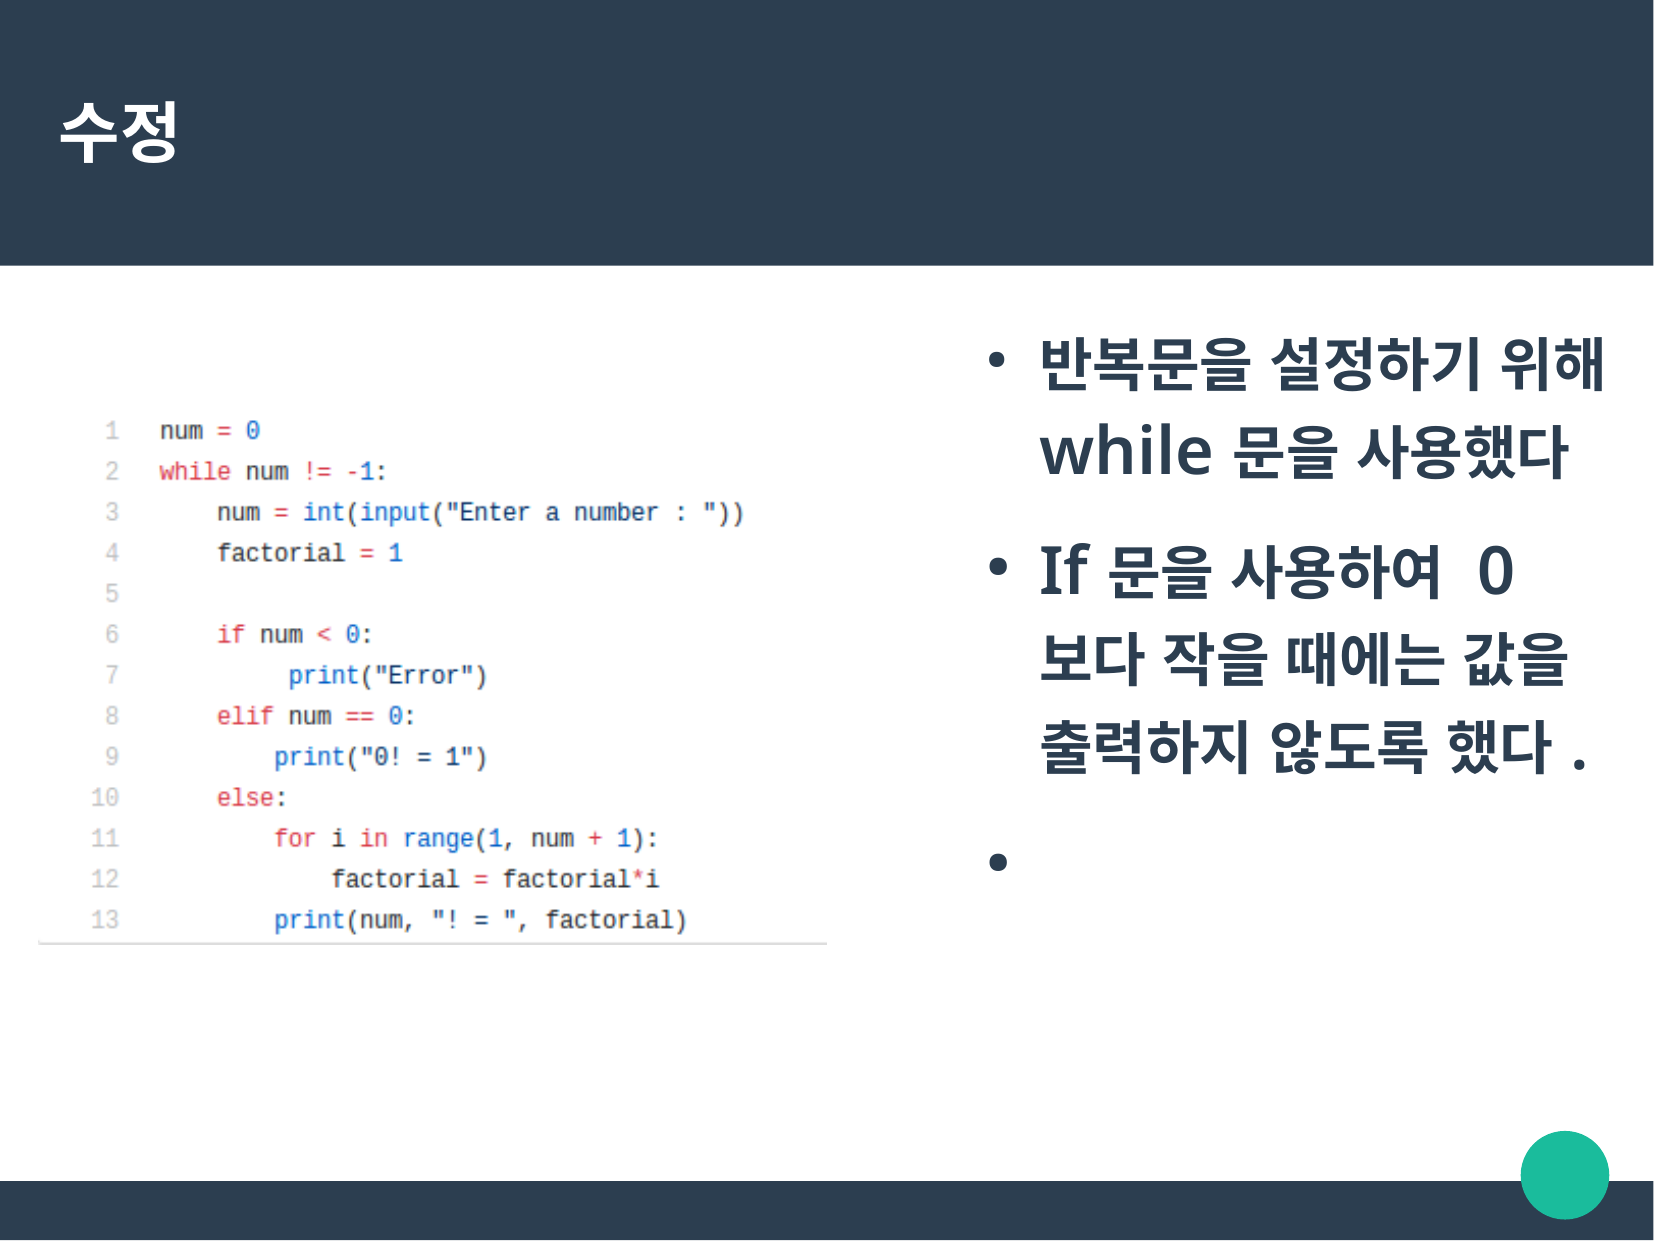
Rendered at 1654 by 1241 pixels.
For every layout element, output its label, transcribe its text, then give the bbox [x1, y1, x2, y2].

picture [38, 413, 827, 945]
list 반복문을 설정하기 위해 while문을 사용했다 If문을 사용하여 0보다 작을 때에는 값을 출력하지 않도록 했다. [968, 318, 1630, 1123]
title 수정 [59, 49, 1595, 207]
